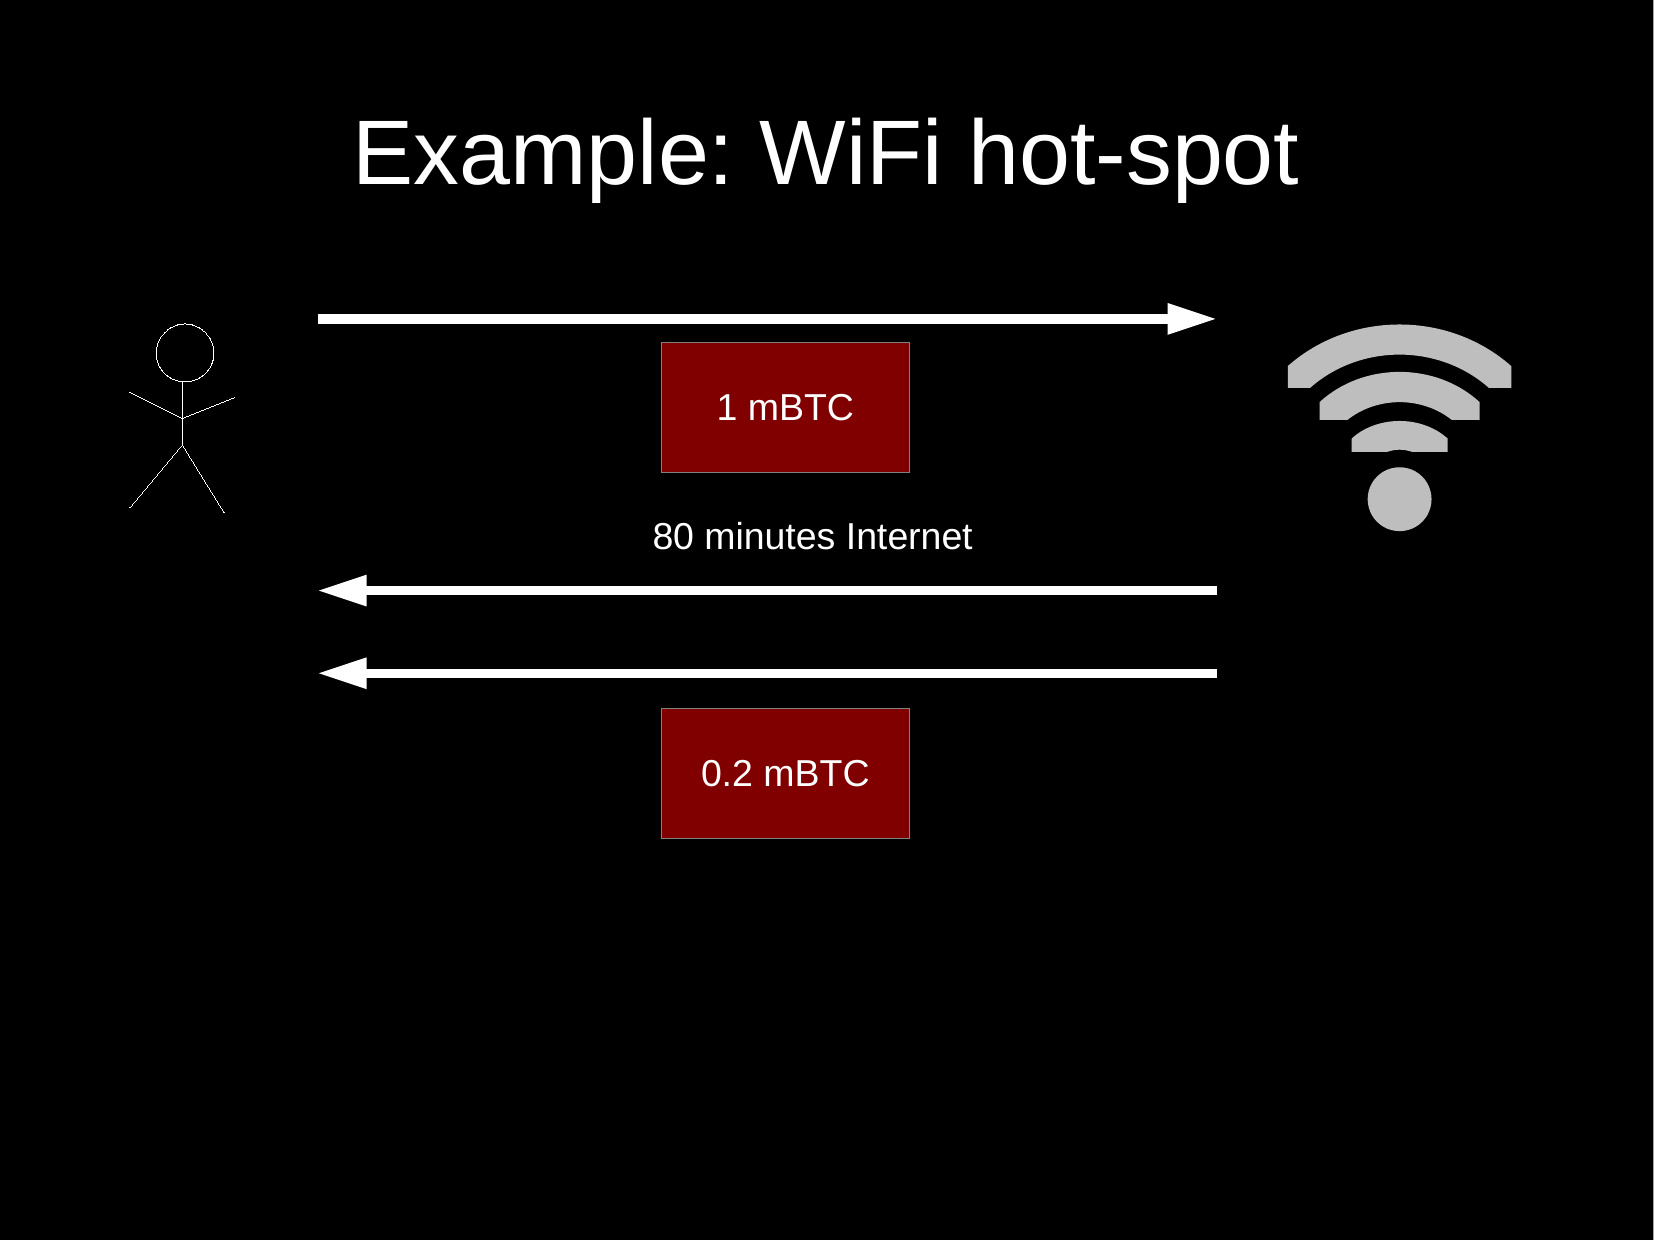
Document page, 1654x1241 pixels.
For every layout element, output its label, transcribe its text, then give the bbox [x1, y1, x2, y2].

text_box 1 mBTC [661, 342, 910, 473]
text_box 0.2 mBTC [661, 708, 910, 839]
title Example: WiFi hot-spot [82, 49, 1571, 257]
picture [1263, 283, 1536, 556]
text_box 80 minutes Internet [637, 507, 988, 565]
